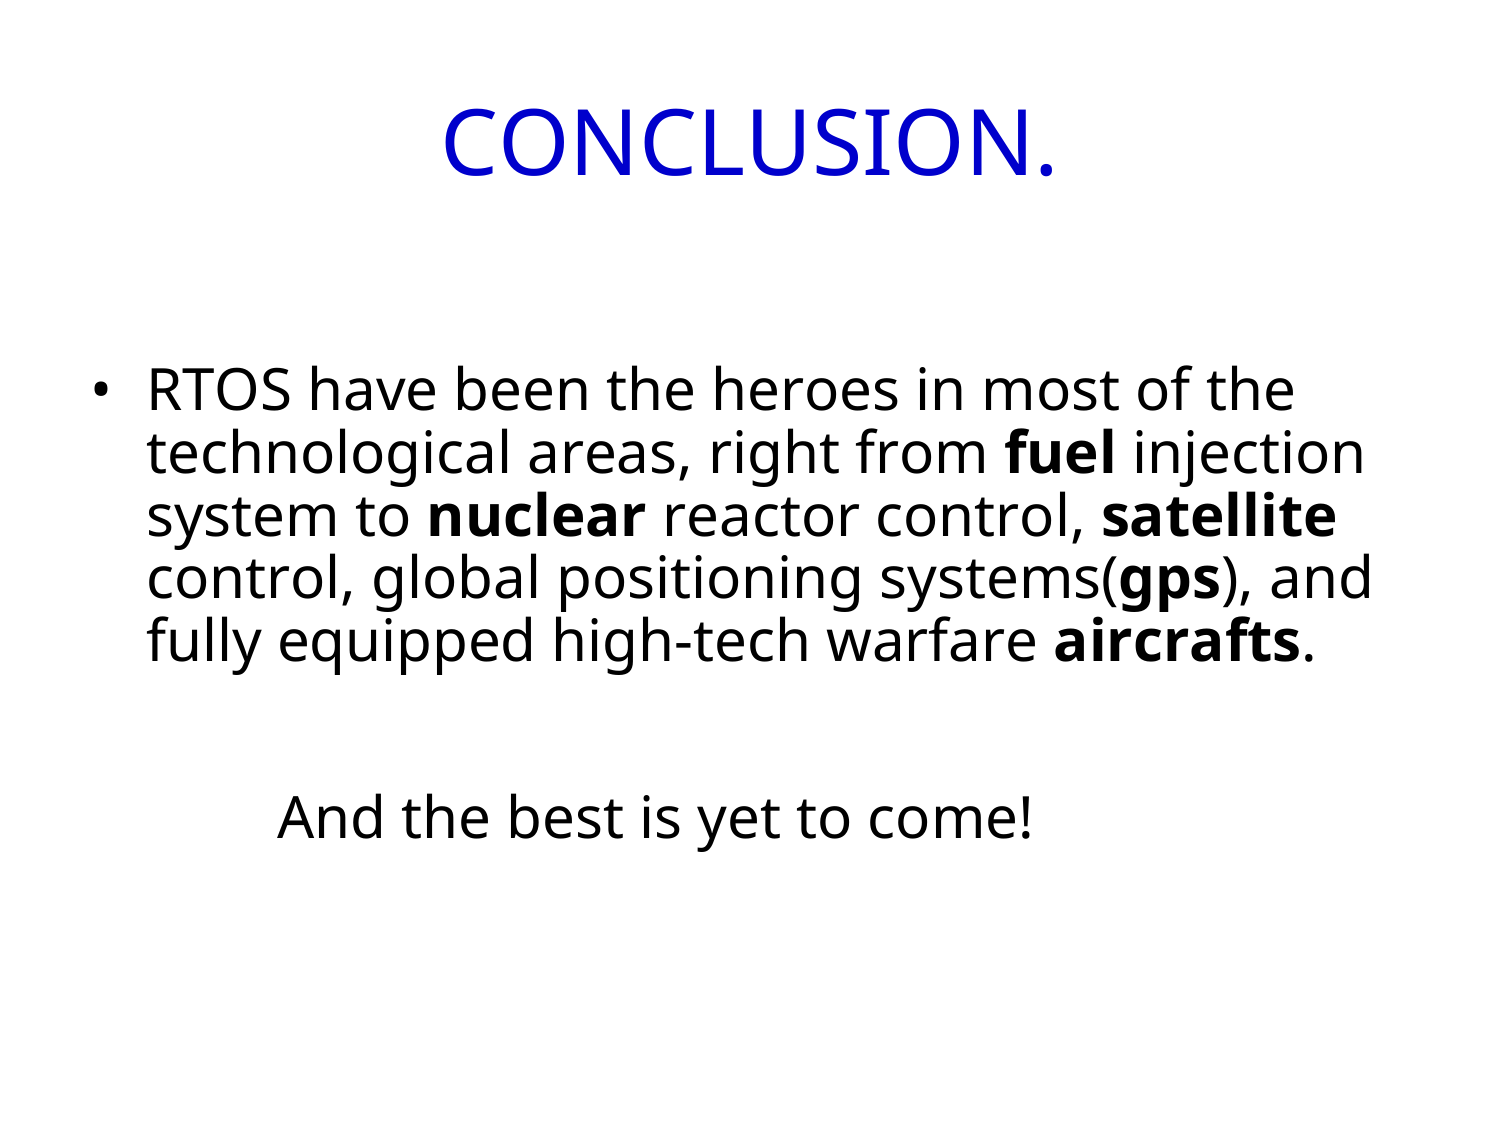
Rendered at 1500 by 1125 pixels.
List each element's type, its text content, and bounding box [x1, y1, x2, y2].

list RTOS have been the heroes in most of the technological areas, right from fuel injection system to nuclear reactor control, satellite control, global positioning systems(gps), and fully equipped high-tech warfare aircrafts. And the best is yet to come! [75, 352, 1426, 1096]
title CONCLUSION. [75, 45, 1426, 233]
